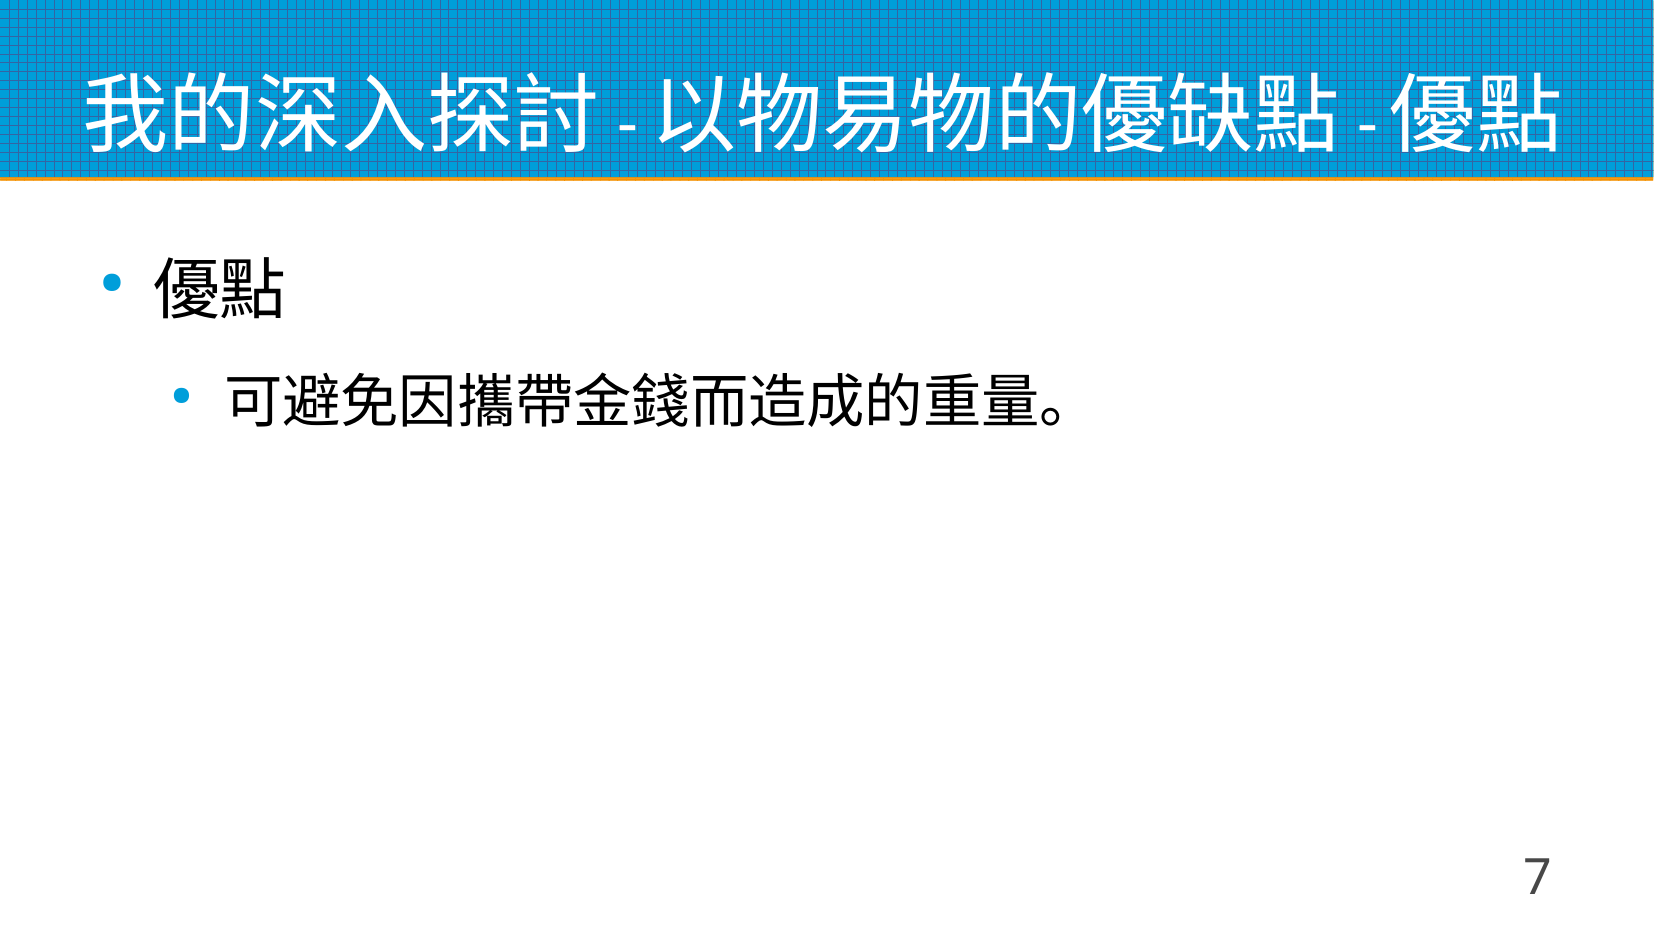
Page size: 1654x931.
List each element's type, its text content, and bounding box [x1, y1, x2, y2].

title 我的深入探討-以物易物的優缺點-優點 [82, 14, 1571, 171]
list 優點 可避免因攜帶金錢而造成的重量。 [82, 236, 1563, 811]
